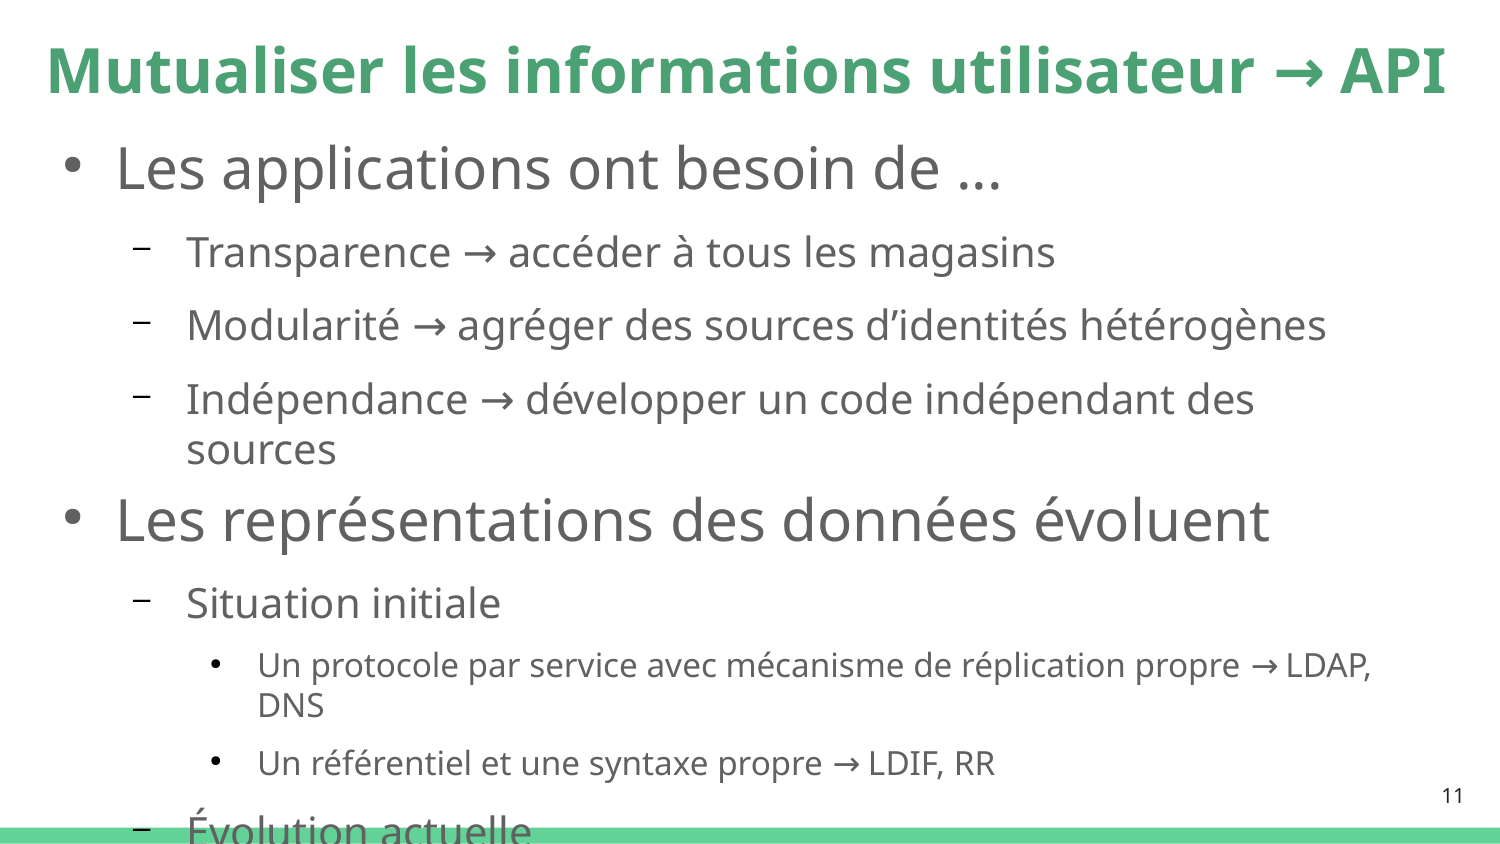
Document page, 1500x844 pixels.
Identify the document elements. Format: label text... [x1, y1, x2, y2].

slide_number <numéro> [1430, 764, 1480, 830]
title Mutualiser les informations utilisateur → API [30, 4, 1495, 99]
list Les applications ont besoin de ... Transparence → accéder à tous les magasins Modularité → agréger des sources d’identités hétérogènes Indépendance → développer un code indépendant des sources Les représentations des données évoluent Situation initiale Un protocole par service avec mécanisme de réplication propre → LDAP, DNS Un référentiel et une syntaxe propre → LDIF, RR Évolution actuelle Couples clé-valeur → YAML [29, 106, 1430, 839]
